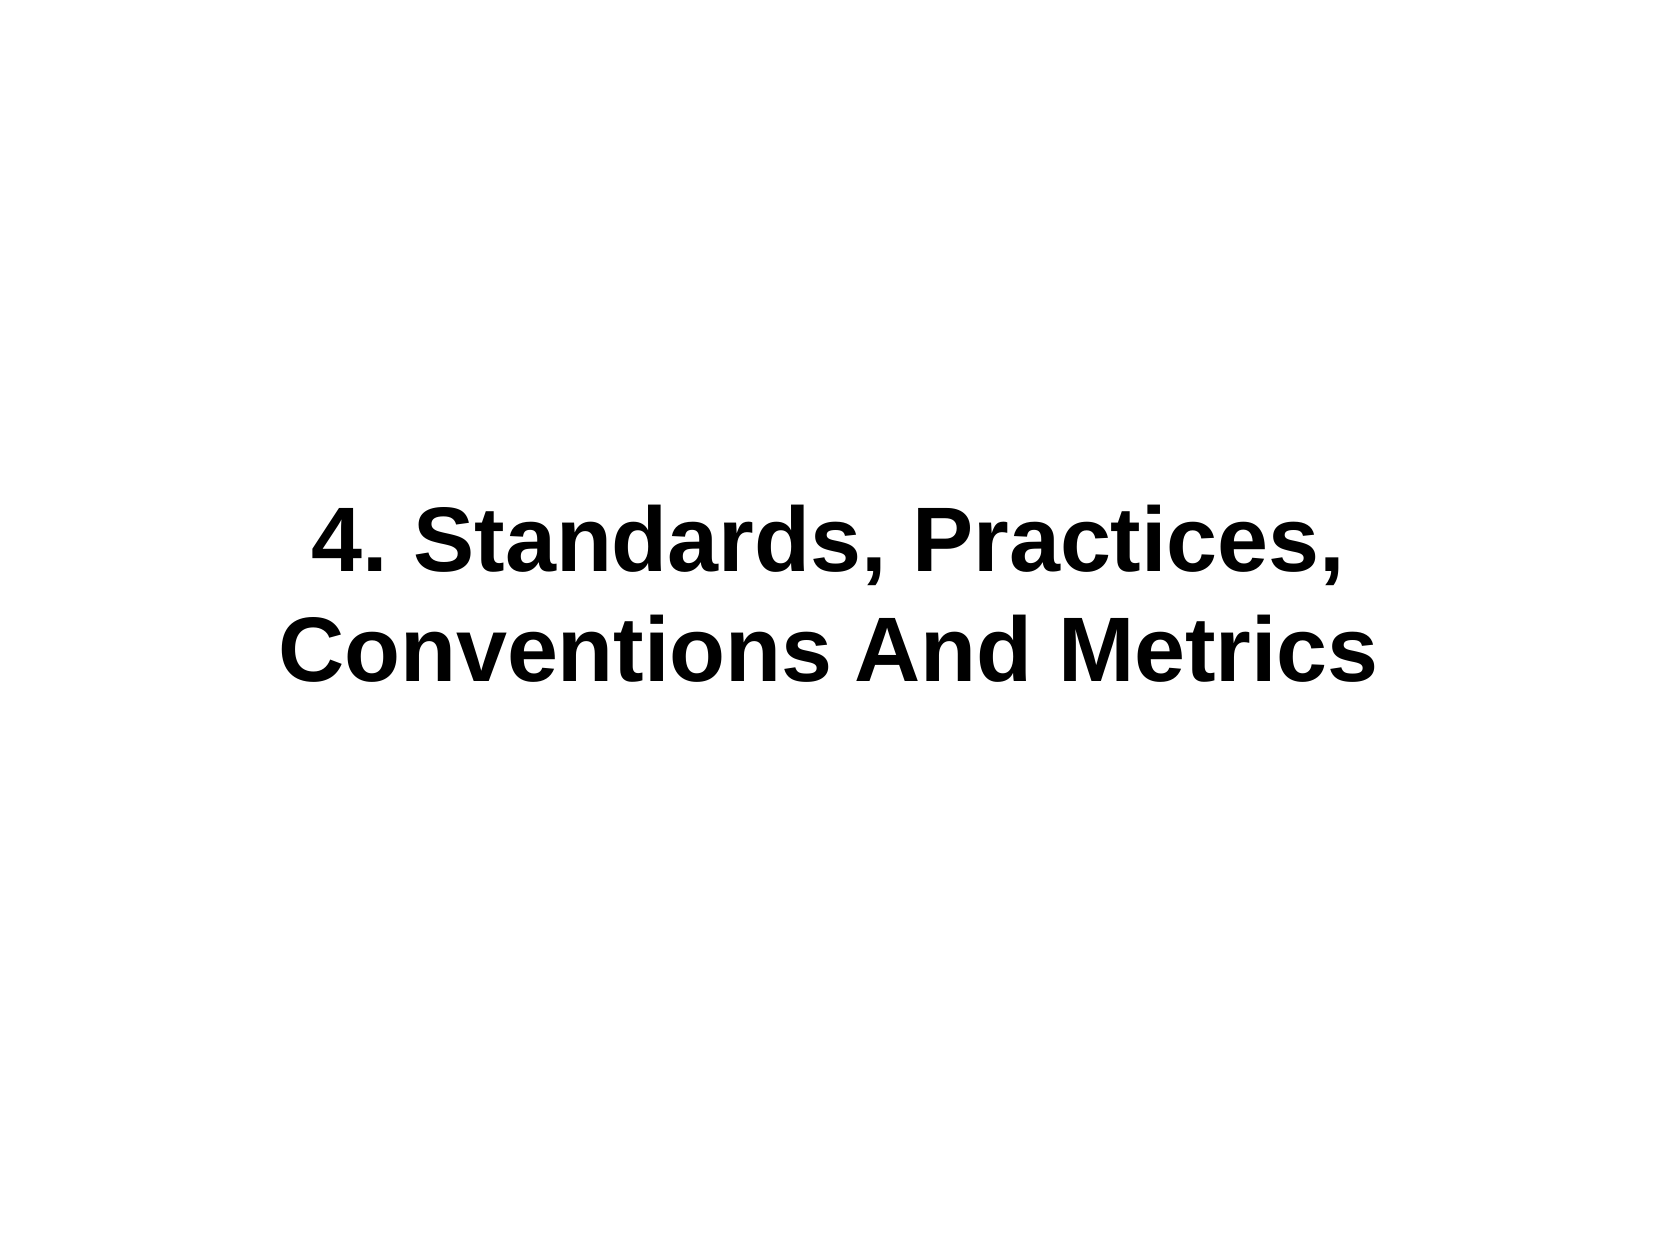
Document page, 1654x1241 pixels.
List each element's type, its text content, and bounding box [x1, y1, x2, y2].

title 4. Standards, Practices, Conventions And Metrics [85, 480, 1574, 688]
